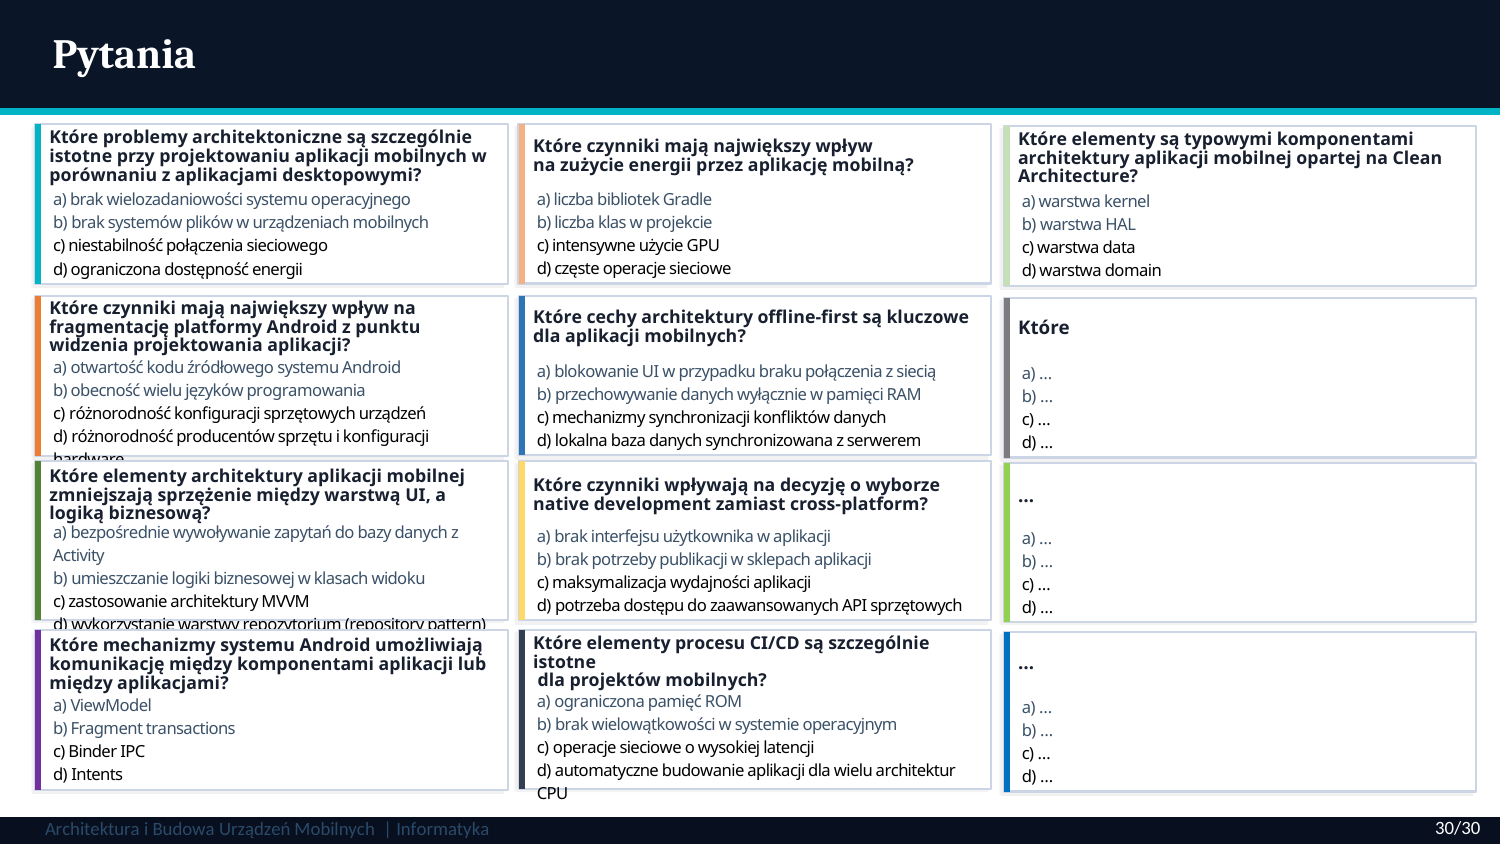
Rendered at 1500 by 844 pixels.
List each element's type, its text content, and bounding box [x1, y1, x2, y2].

text_box [1004, 126, 1476, 286]
text_box a) … b) … c) … d) … [1022, 691, 1463, 792]
text_box [0, 817, 1420, 844]
text_box [1004, 463, 1476, 622]
text_box a) ograniczona pamięć ROM b) brak wielowątkowości w systemie operacyjnym c) operacje sieciowe o wysokiej latencji d) automatyczne budowanie aplikacji dla wielu architektur CPU [537, 689, 978, 790]
text_box Które czynniki mają największy wpływ na zużycie energii przez aplikację mobilną? [533, 129, 988, 188]
text_box Które mechanizmy systemu Android umożliwiają komunikację między komponentami aplikacji lub między aplikacjami? [49, 637, 504, 696]
text_box [0, 0, 1500, 115]
text_box [35, 630, 508, 790]
text_box … [1018, 469, 1473, 529]
text_box [35, 124, 508, 284]
text_box [518, 124, 991, 284]
text_box /30 [1420, 817, 1500, 844]
text_box a) liczba bibliotek Gradle b) liczba klas w projekcie c) intensywne użycie GPU d) częste operacje sieciowe [537, 183, 978, 284]
text_box [519, 296, 991, 455]
text_box Które elementy są typowymi komponentami architektury aplikacji mobilnej opartej na Clean Architecture? [1018, 131, 1473, 190]
text_box Które elementy procesu CI/CD są szczególnie istotne dla projektów mobilnych? [533, 634, 988, 693]
text_box Które czynniki mają największy wpływ na fragmentację platformy Android z punktu widzenia projektowania aplikacji? [49, 299, 504, 359]
text_box Które [1018, 301, 1473, 360]
text_box Które problemy architektoniczne są szczególnie istotne przy projektowaniu aplikacji mobilnych w porównaniu z aplikacjami desktopowymi? [49, 129, 504, 188]
text_box a) … b) … c) … d) … [1022, 522, 1463, 623]
text_box a) … b) … c) … d) … [1022, 357, 1463, 458]
text_box a) bezpośrednie wywoływanie zapytań do bazy danych z Activity b) umieszczanie logiki biznesowej w klasach widoku c) zastosowanie architektury MVVM d) wykorzystanie warstwy repozytorium (repository pattern) [53, 520, 495, 621]
text_box [35, 461, 508, 620]
text_box Które elementy architektury aplikacji mobilnej zmniejszają sprzężenie między warstwą UI, a logiką biznesową? [49, 468, 504, 527]
text_box Architektura i Budowa Urządzeń Mobilnych | Informatyka [45, 819, 1420, 843]
text_box a) brak interfejsu użytkownika w aplikacji b) brak potrzeby publikacji w sklepach aplikacji c) maksymalizacja wydajności aplikacji d) potrzeba dostępu do zaawansowanych API sprzętowych [537, 520, 978, 620]
text_box a) warstwa kernel b) warstwa HAL c) warstwa data d) warstwa domain [1022, 185, 1463, 286]
text_box Które cechy architektury offline-first są kluczowe dla aplikacji mobilnych? [533, 299, 988, 358]
text_box Które czynniki wpływają na decyzję o wyborze native development zamiast cross-platform? [533, 467, 988, 526]
text_box [519, 461, 991, 620]
text_box [519, 630, 991, 789]
text_box [1004, 298, 1476, 458]
text_box … [1018, 636, 1473, 696]
text_box a) blokowanie UI w przypadku braku połączenia z siecią b) przechowywanie danych wyłącznie w pamięci RAM c) mechanizmy synchronizacji konfliktów danych d) lokalna baza danych synchronizowana z serwerem [537, 355, 978, 456]
text_box Pytania [53, 9, 1447, 102]
text_box a) brak wielozadaniowości systemu operacyjnego b) brak systemów plików w urządzeniach mobilnych c) niestabilność połączenia sieciowego d) ograniczona dostępność energii [53, 184, 495, 284]
text_box a) otwartość kodu źródłowego systemu Android b) obecność wielu języków programowania c) różnorodność konfiguracji sprzętowych urządzeń d) różnorodność producentów sprzętu i konfiguracji hardware [53, 355, 495, 456]
text_box [35, 296, 508, 456]
text_box [1004, 632, 1476, 792]
text_box a) ViewModel b) Fragment transactions c) Binder IPC d) Intents [53, 690, 495, 790]
